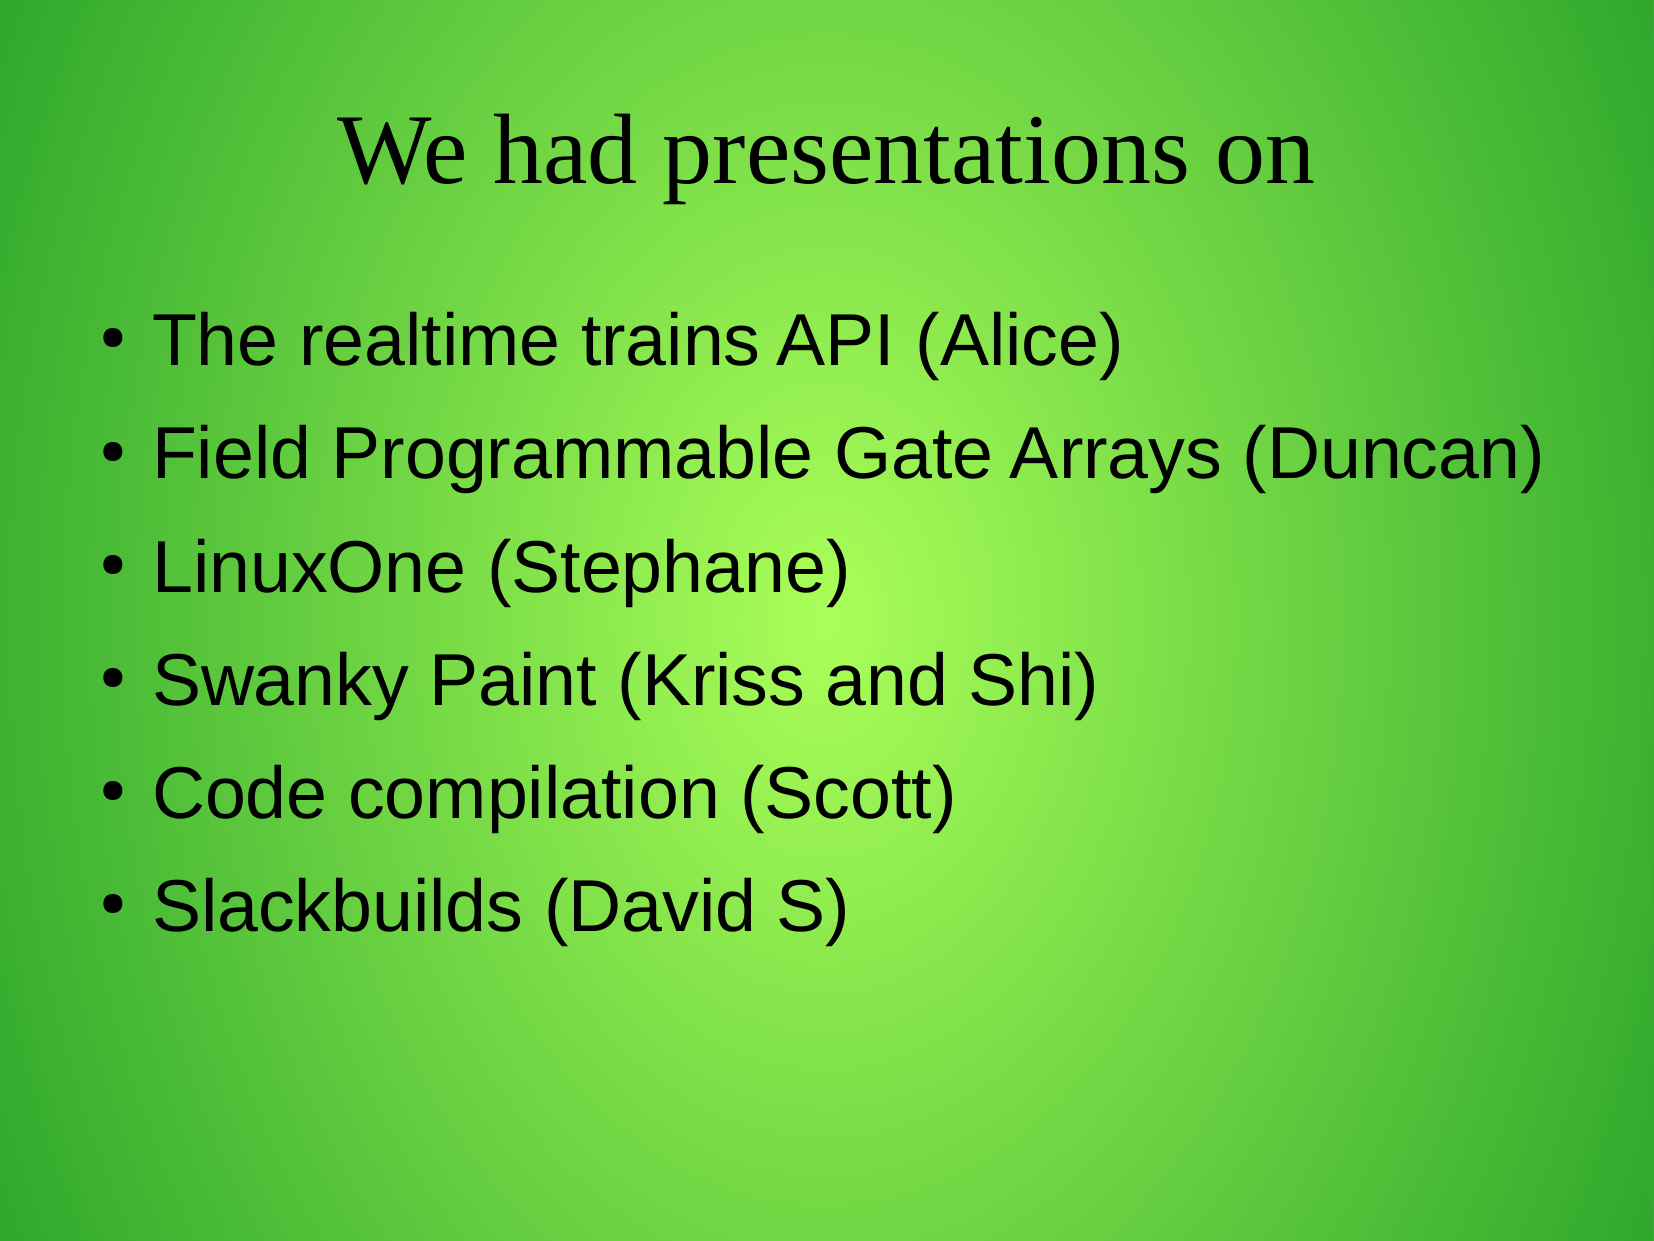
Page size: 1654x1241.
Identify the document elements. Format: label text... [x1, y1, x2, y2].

list The realtime trains API (Alice) Field Programmable Gate Arrays (Duncan) LinuxOne (Stephane) Swanky Paint (Kriss and Shi) Code compilation (Scott) Slackbuilds (David S) [82, 299, 1571, 1019]
title We had presentations on [82, 47, 1571, 252]
